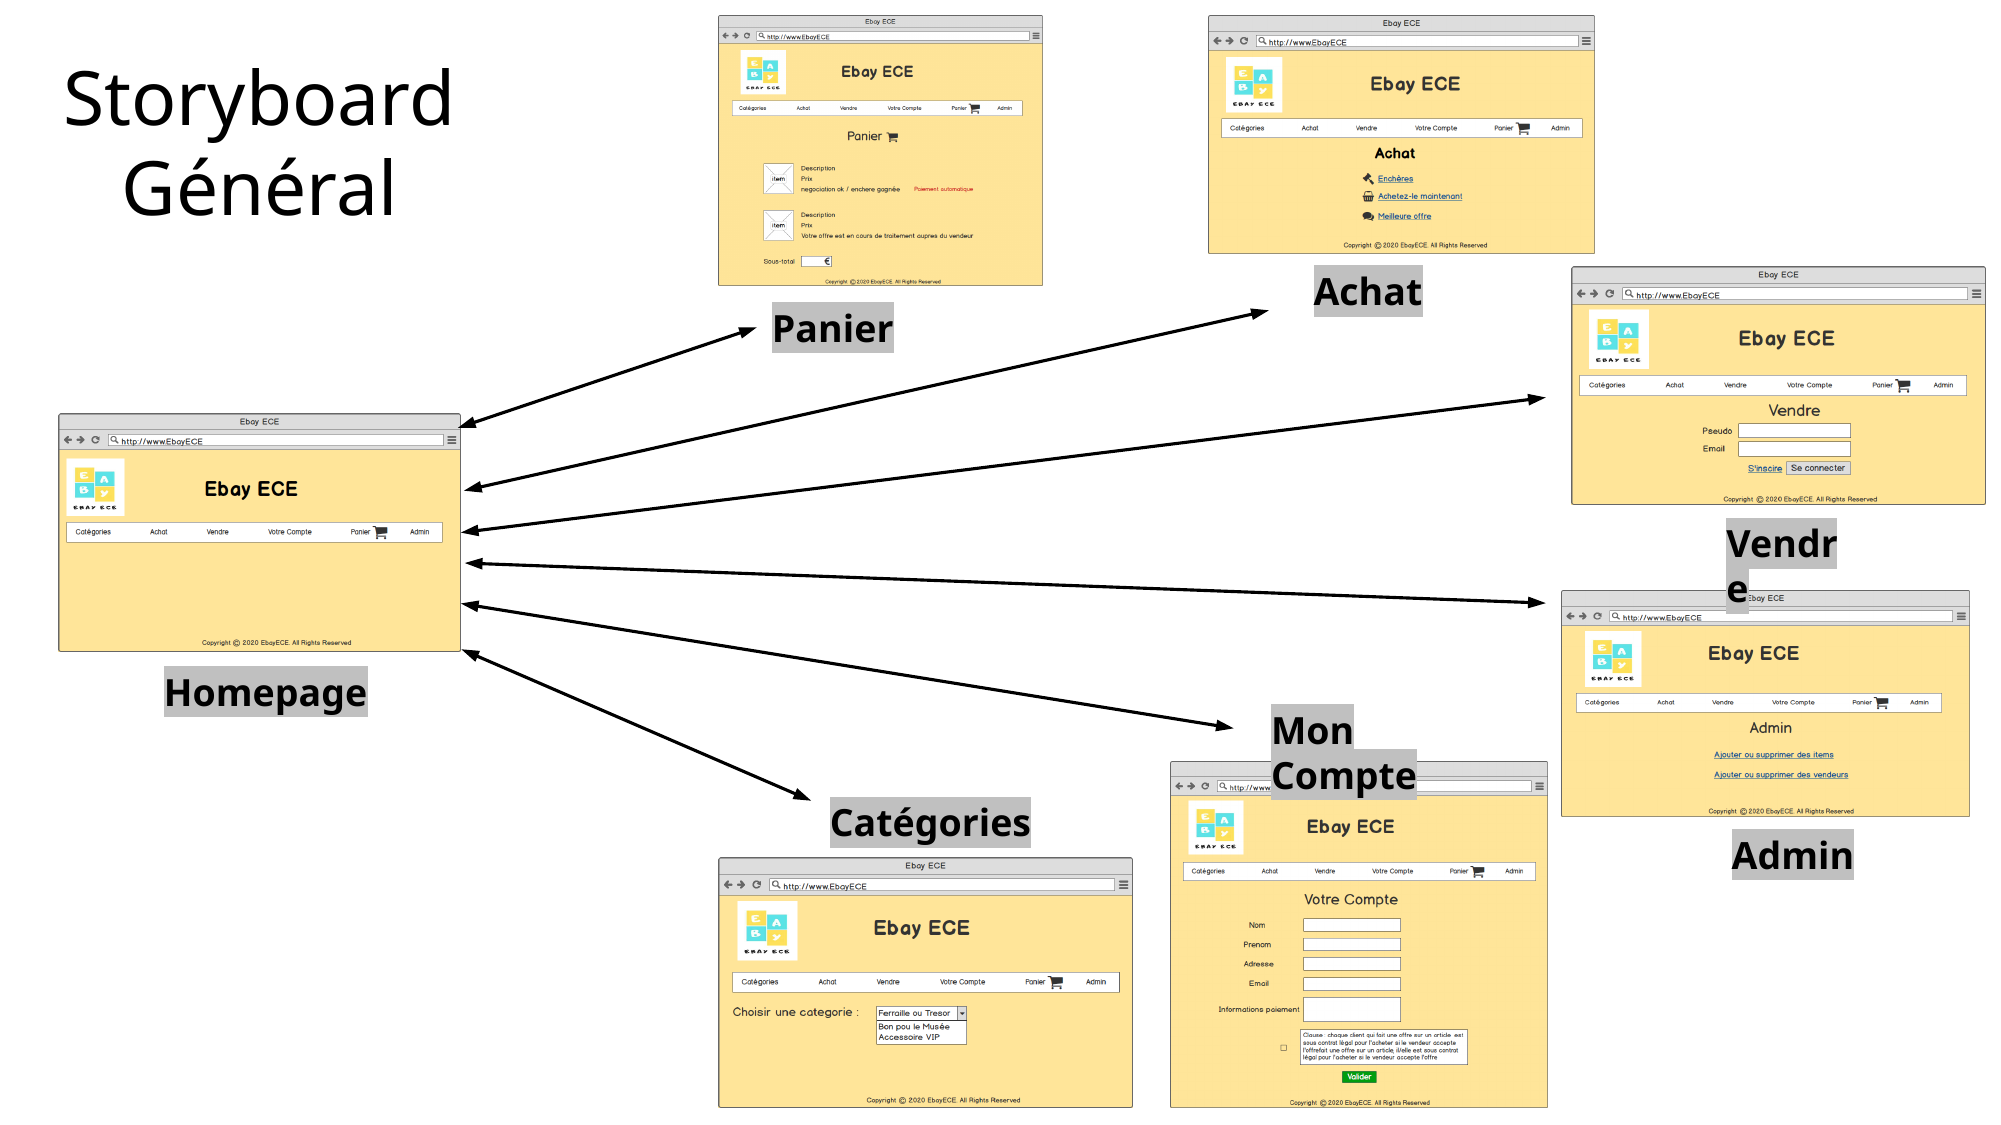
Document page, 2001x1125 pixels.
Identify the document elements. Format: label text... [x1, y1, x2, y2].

text_box Admin [1716, 824, 1873, 885]
text_box Achat [1298, 260, 1443, 322]
picture [718, 857, 1133, 1108]
text_box Catégories [814, 791, 1081, 853]
text_box Storyboard Général [29, 42, 491, 240]
picture [1208, 15, 1595, 254]
text_box Panier [756, 296, 964, 358]
text_box Mon Compte [1256, 699, 1523, 760]
picture [718, 15, 1043, 286]
text_box Homepage [148, 661, 423, 722]
picture [1571, 266, 1986, 505]
picture [1170, 761, 1548, 1108]
text_box Vendre [1711, 512, 1873, 574]
picture [58, 413, 461, 652]
picture [1561, 590, 1970, 817]
